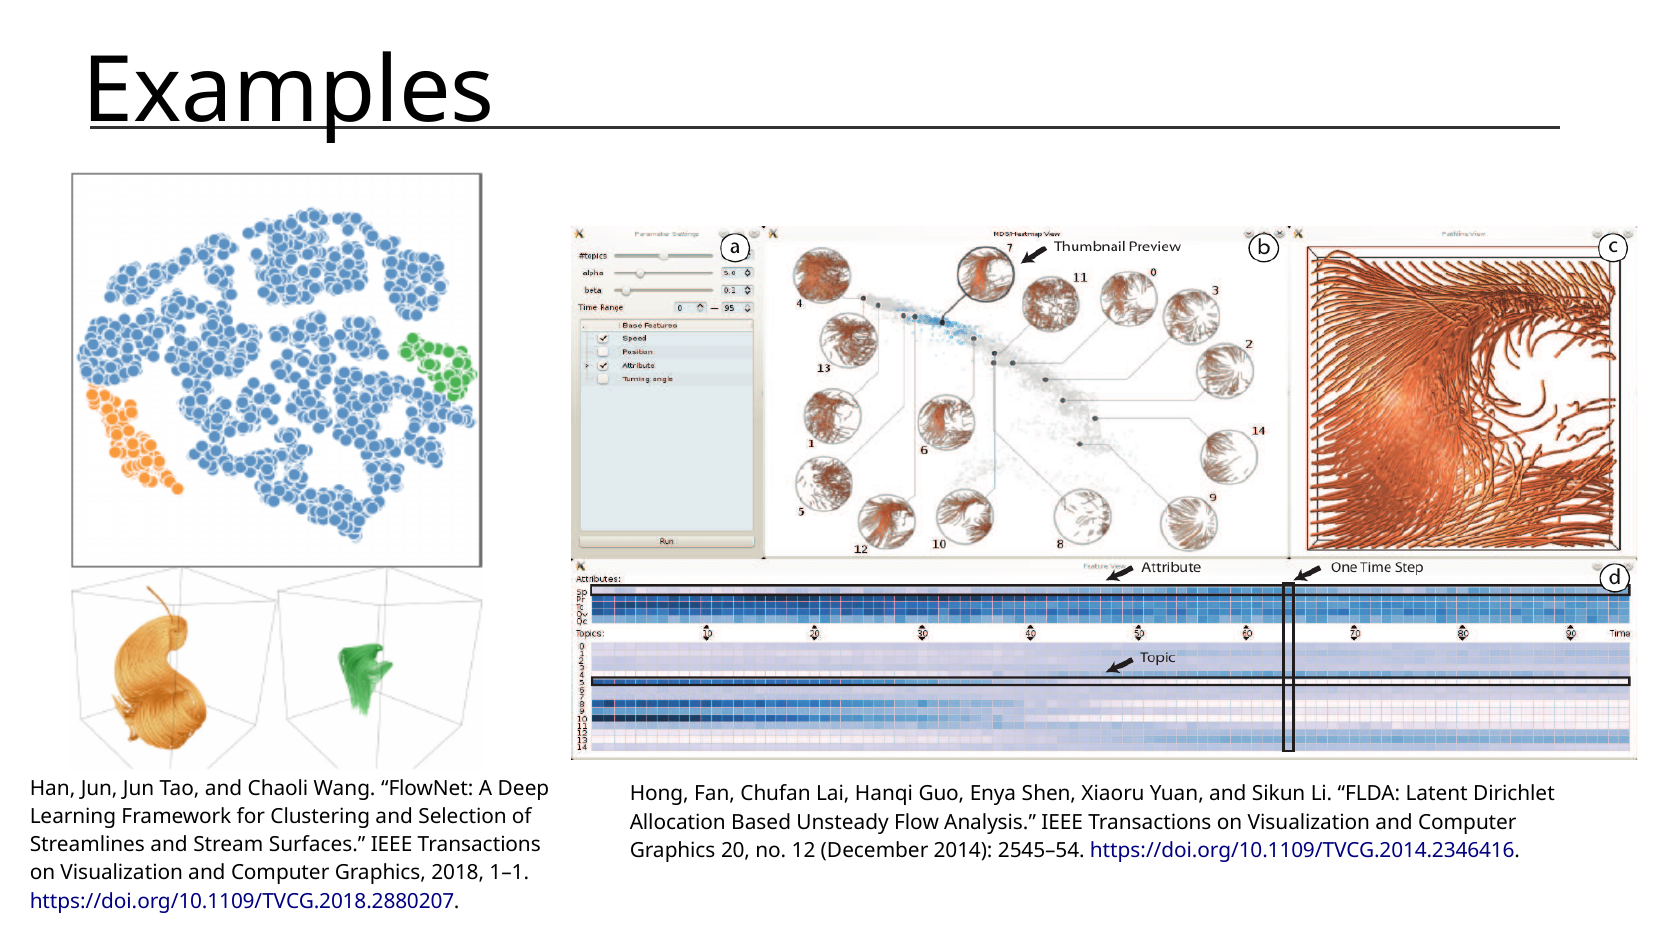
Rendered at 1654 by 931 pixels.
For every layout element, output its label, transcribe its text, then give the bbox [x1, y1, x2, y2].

picture [60, 160, 496, 765]
picture [564, 220, 1639, 761]
text_box Hong, Fan, Chufan Lai, Hanqi Guo, Enya Shen, Xiaoru Yuan, and Sikun Li. “FLDA: Latent Dirichlet Allocation Based Unsteady Flow Analysis.” IEEE Transactions on Visualization and Computer Graphics 20, no. 12 (December 2014): 2545–54. https://doi.org/10.1109/TVCG.2014.2346416. [615, 771, 1602, 886]
title Examples [82, 32, 1571, 140]
text_box Han, Jun, Jun Tao, and Chaoli Wang. “FlowNet: A Deep Learning Framework for Clustering and Selection of Streamlines and Stream Surfaces.” IEEE Transactions on Visualization and Computer Graphics, 2018, 1–1. https://doi.org/10.1109/TVCG.2018.2880207. [15, 765, 586, 929]
